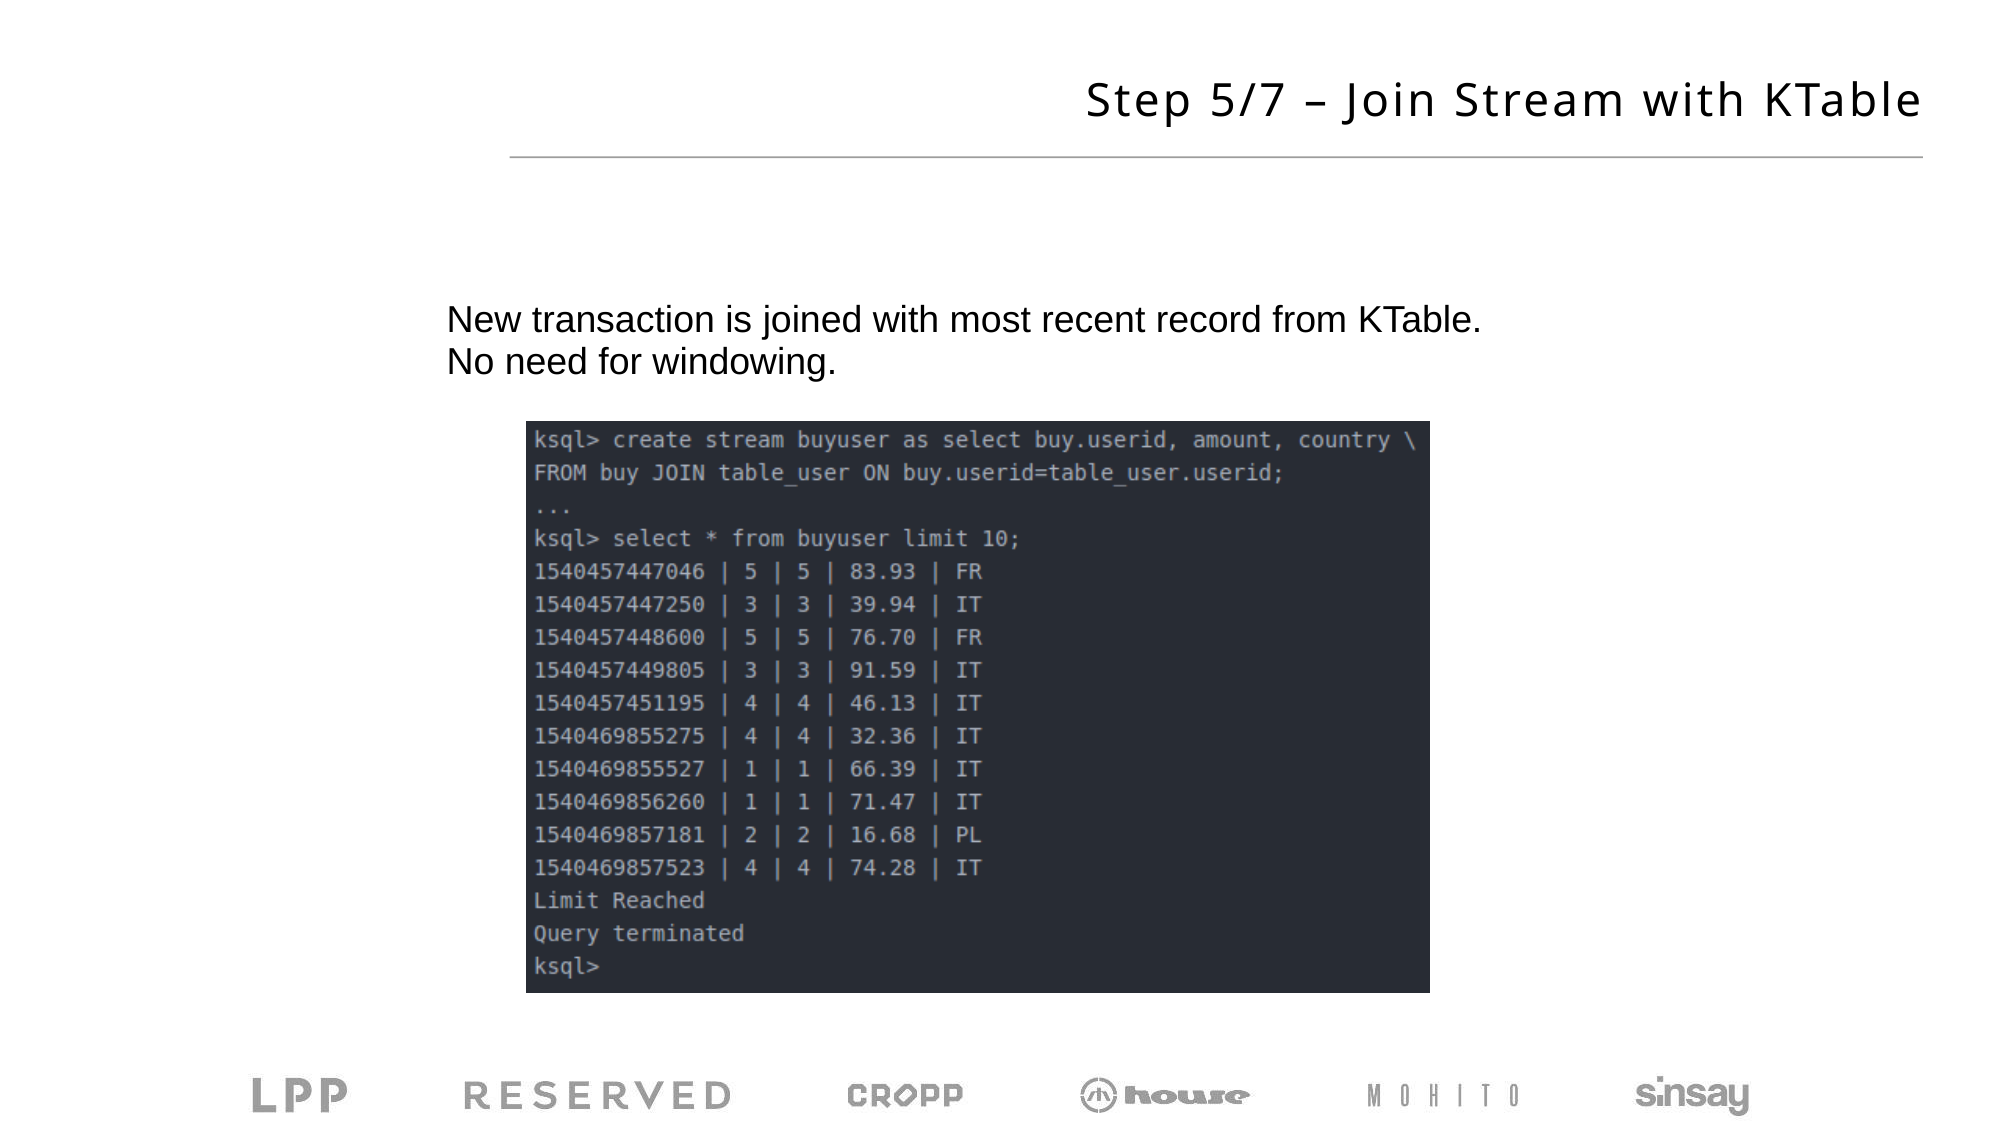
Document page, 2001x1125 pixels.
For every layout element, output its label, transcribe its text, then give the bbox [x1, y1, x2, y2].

picture [526, 421, 1430, 993]
title Step 5/7 – Join Stream with KTable [421, 57, 1923, 159]
picture [0, 1065, 2000, 1125]
text_box New transaction is joined with most recent record from KTable. No need for windowing. [431, 290, 1509, 390]
